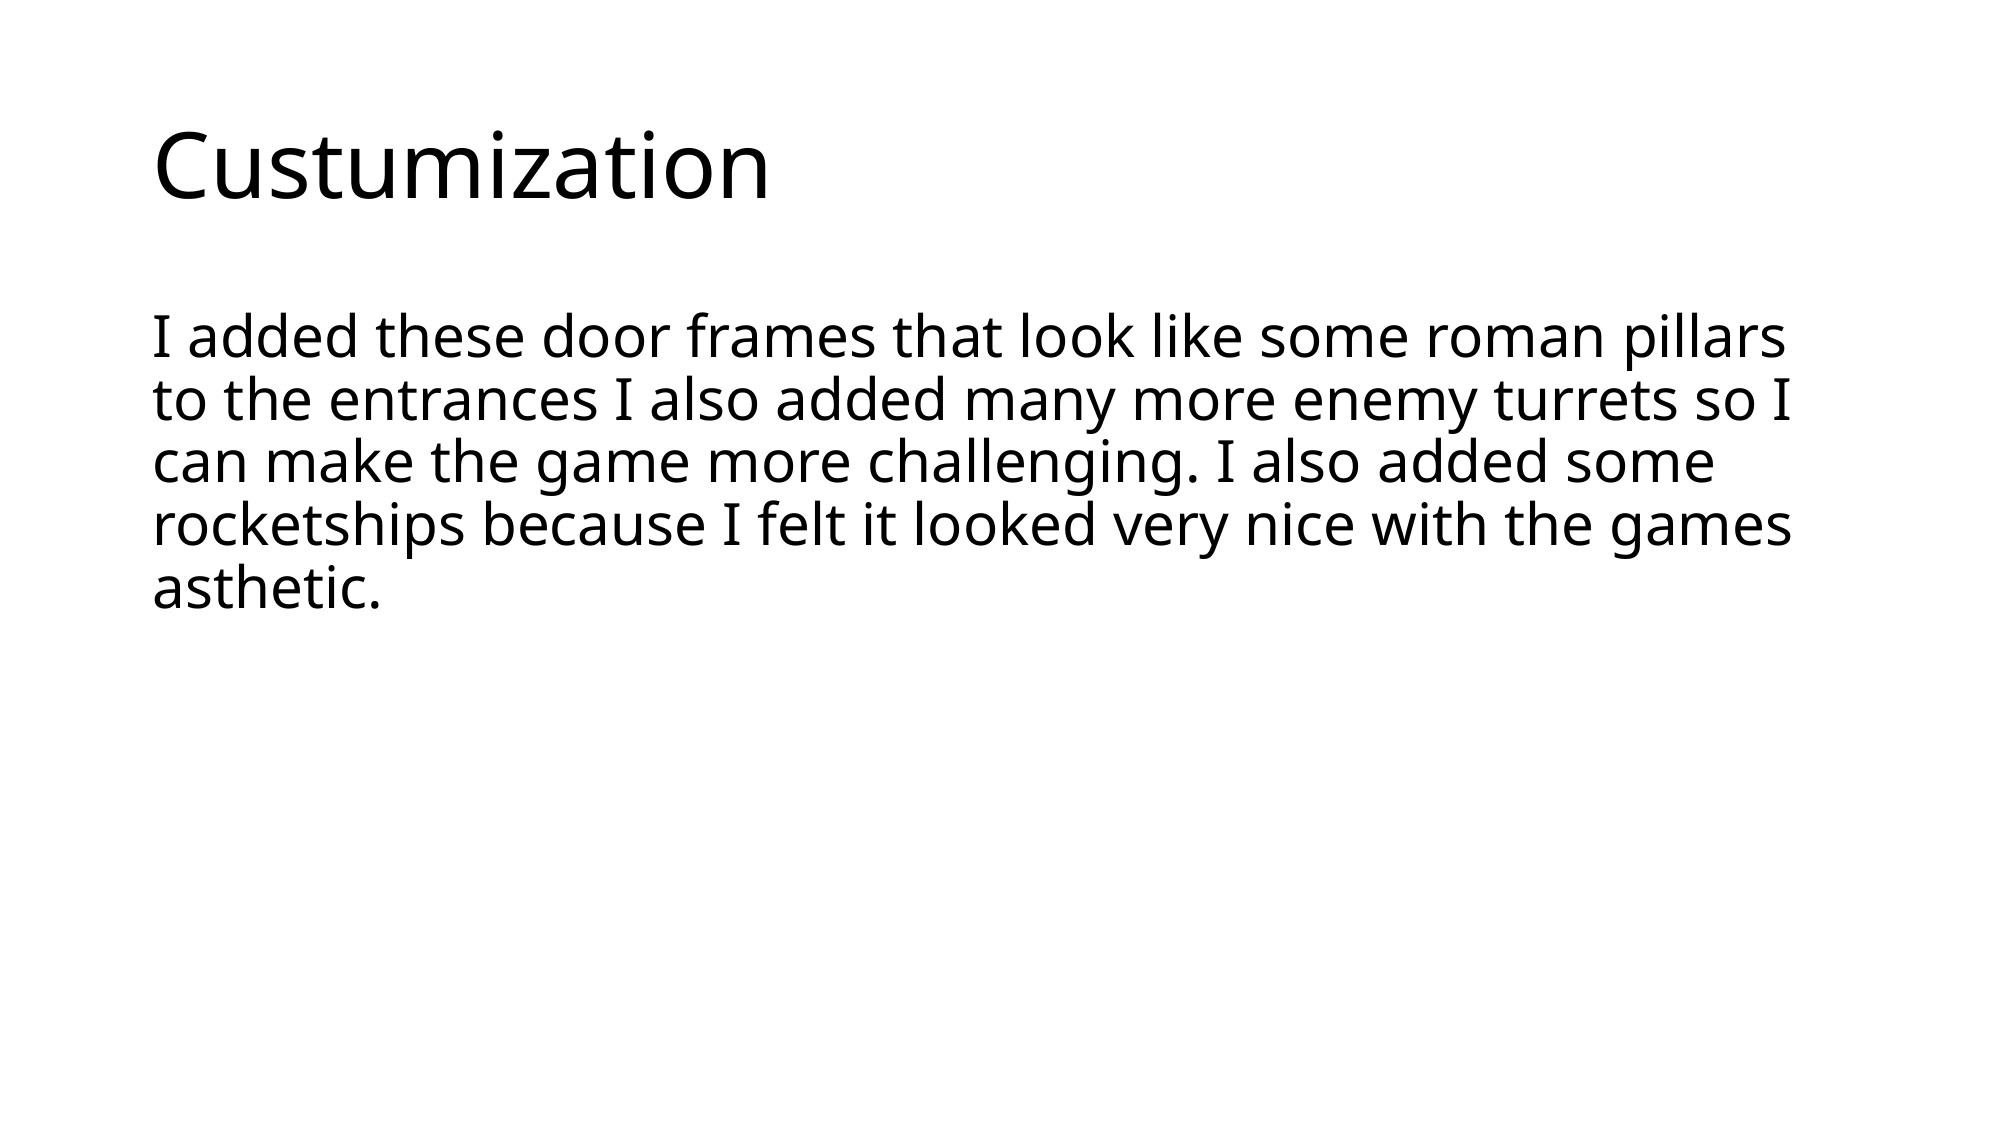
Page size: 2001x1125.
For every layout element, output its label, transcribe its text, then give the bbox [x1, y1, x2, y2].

title Custumization [137, 59, 1863, 278]
list I added these door frames that look like some roman pillars to the entrances I also added many more enemy turrets so I can make the game more challenging. I also added some rocketships because I felt it looked very nice with the games asthetic. [137, 299, 1863, 1014]
